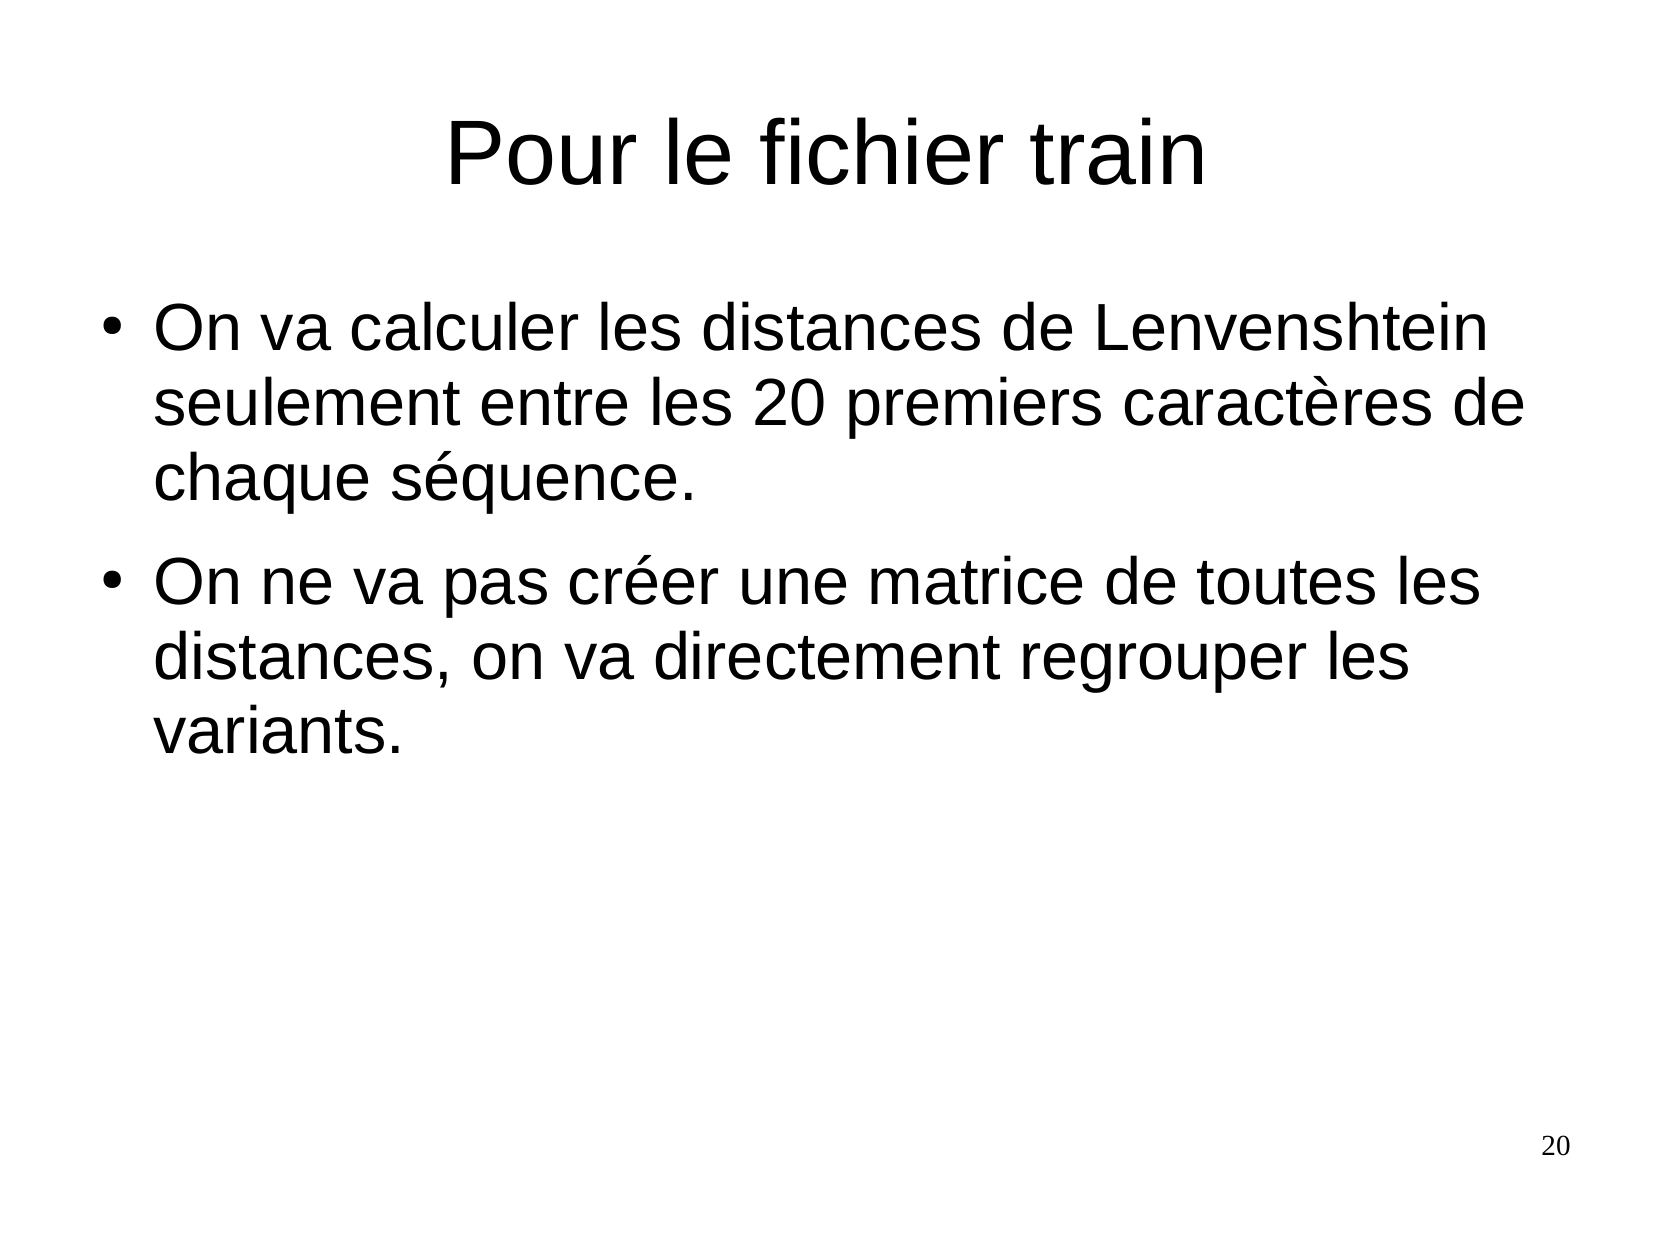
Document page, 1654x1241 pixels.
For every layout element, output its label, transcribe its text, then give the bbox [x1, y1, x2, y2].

title Pour le fichier train [82, 49, 1571, 257]
list On va calculer les distances de Lenvenshtein seulement entre les 20 premiers caractères de chaque séquence. On ne va pas créer une matrice de toutes les distances, on va directement regrouper les variants. [82, 290, 1571, 1109]
